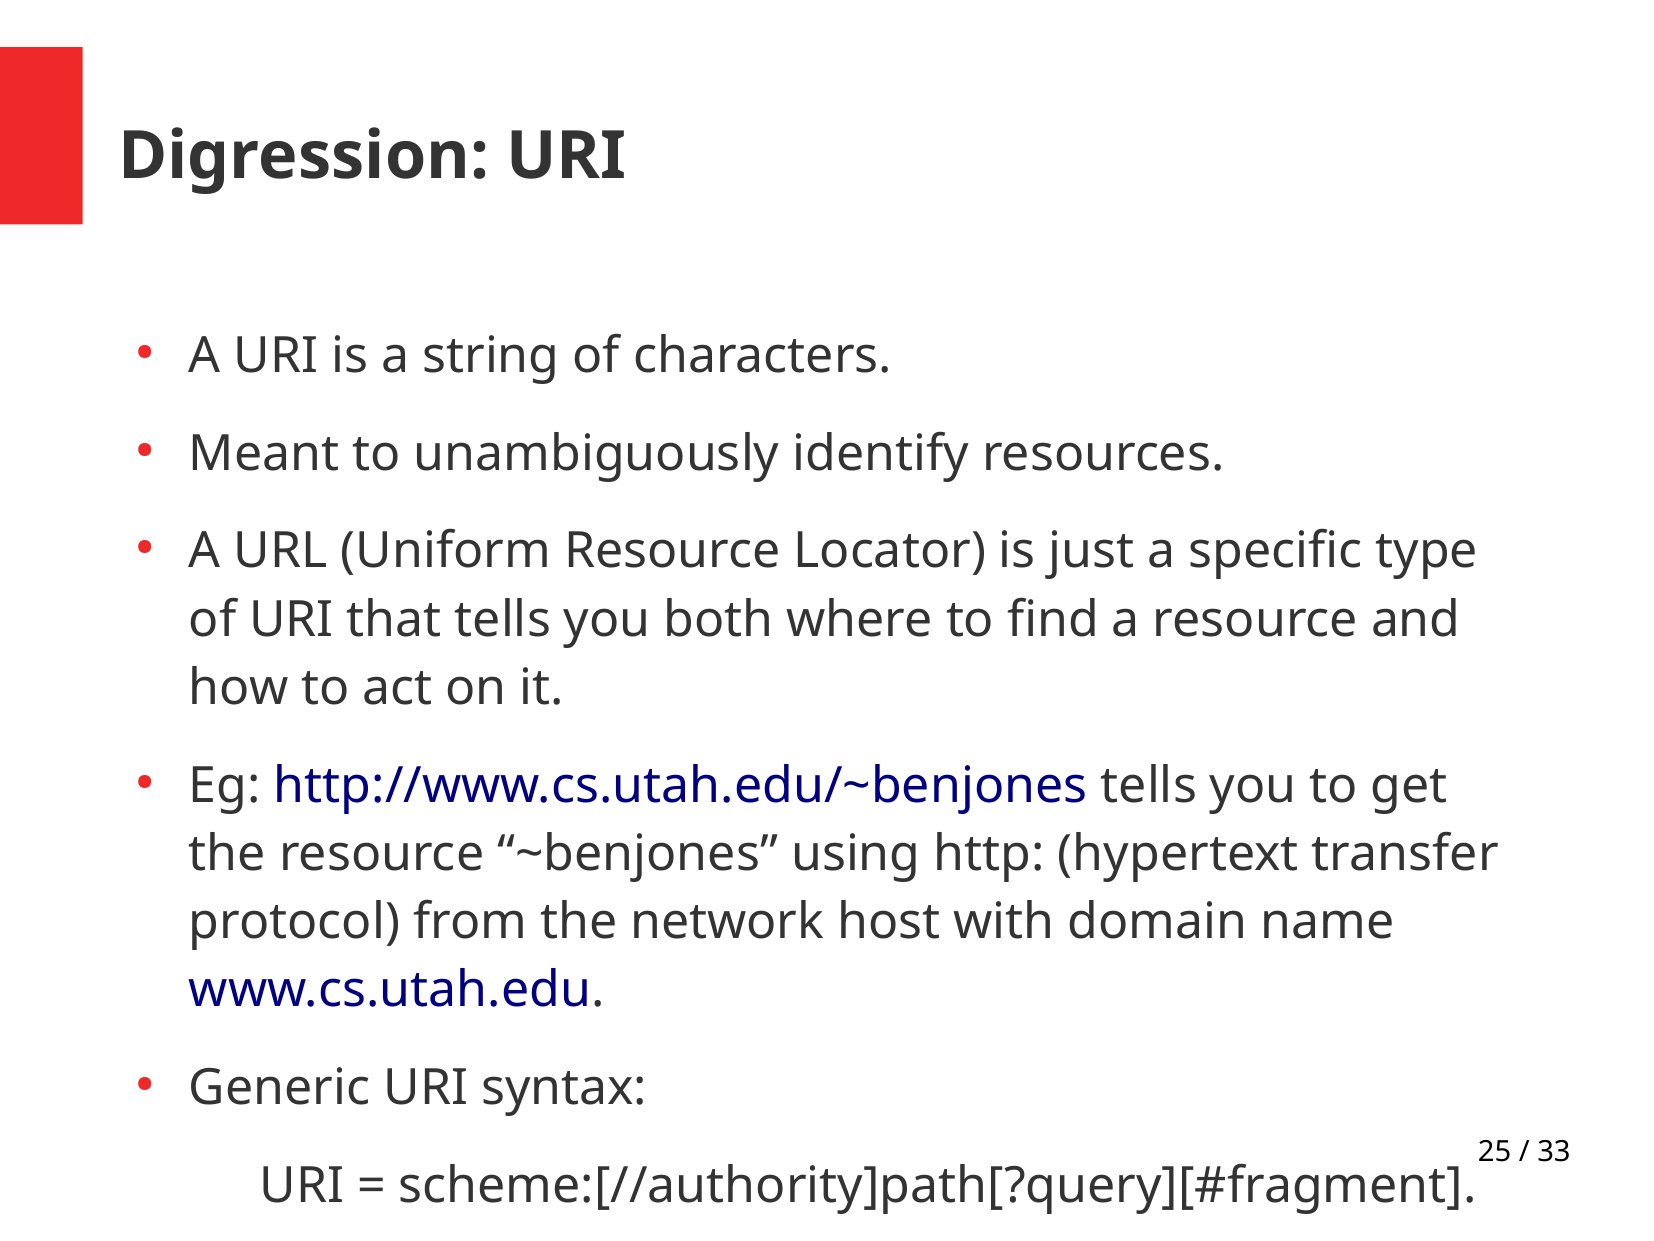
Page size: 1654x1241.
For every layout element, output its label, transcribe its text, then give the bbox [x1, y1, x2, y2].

title Digression: URI [118, 49, 1571, 257]
list A URI is a string of characters. Meant to unambiguously identify resources. A URL (Uniform Resource Locator) is just a specific type of URI that tells you both where to find a resource and how to act on it. Eg: http://www.cs.utah.edu/~benjones tells you to get the resource “~benjones” using http: (hypertext transfer protocol) from the network host with domain name www.cs.utah.edu. Generic URI syntax: URI = scheme:[//authority]path[?query][#fragment]. We’ll discuss this more when we link our app to the web. [118, 318, 1536, 1039]
